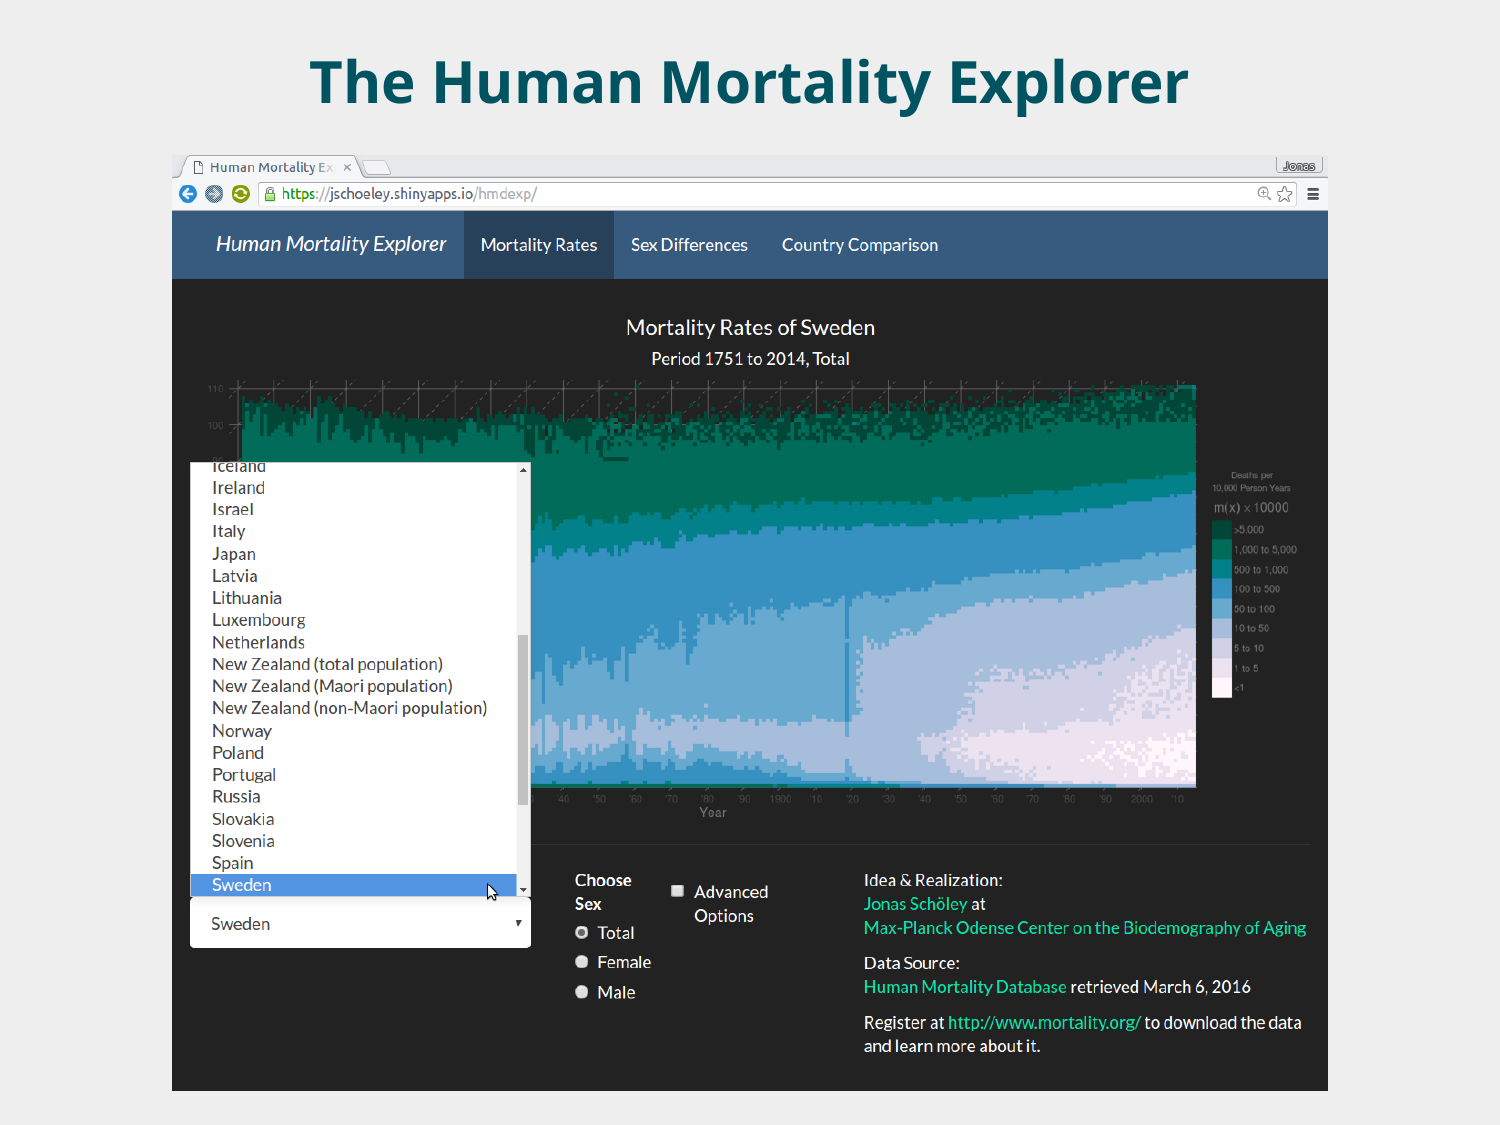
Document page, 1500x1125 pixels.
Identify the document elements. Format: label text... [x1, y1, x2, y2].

picture [172, 155, 1328, 1091]
title The Human Mortality Explorer [51, 30, 1449, 156]
